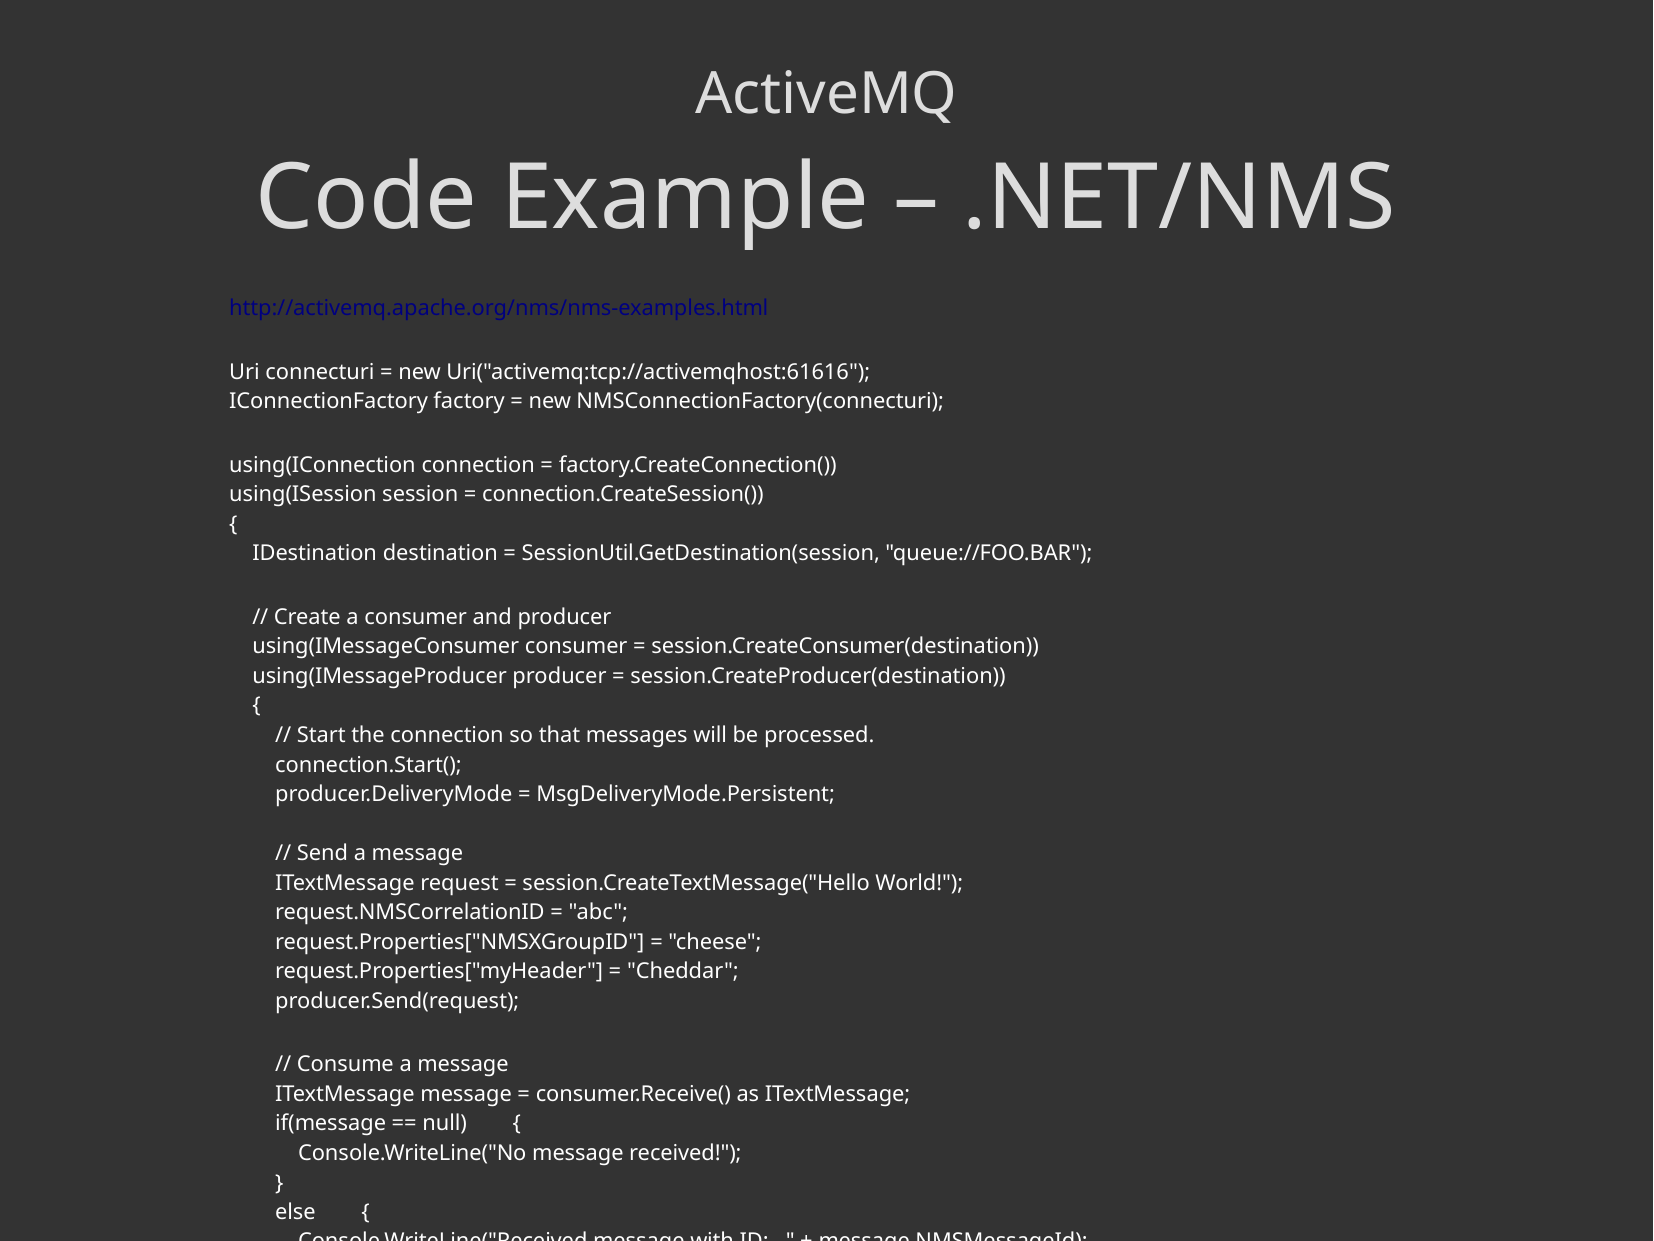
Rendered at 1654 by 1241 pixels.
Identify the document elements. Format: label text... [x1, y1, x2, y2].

text_box http://activemq.apache.org/nms/nms-examples.html Uri connecturi = new Uri("activemq:tcp://activemqhost:61616"); IConnectionFactory factory = new NMSConnectionFactory(connecturi); using(IConnection connection = factory.CreateConnection()) using(ISession session = connection.CreateSession()) { IDestination destination = SessionUtil.GetDestination(session, "queue://FOO.BAR"); // Create a consumer and producer using(IMessageConsumer consumer = session.CreateConsumer(destination)) using(IMessageProducer producer = session.CreateProducer(destination)) { // Start the connection so that messages will be processed. connection.Start(); producer.DeliveryMode = MsgDeliveryMode.Persistent; // Send a message ITextMessage request = session.CreateTextMessage("Hello World!"); request.NMSCorrelationID = "abc"; request.Properties["NMSXGroupID"] = "cheese"; request.Properties["myHeader"] = "Cheddar"; producer.Send(request); // Consume a message ITextMessage message = consumer.Receive() as ITextMessage; if(message == null) { Console.WriteLine("No message received!"); } else { Console.WriteLine("Received message with ID: " + message.NMSMessageId); Console.WriteLine("Received message with text: " + message.Text); } } } [214, 285, 1505, 1205]
title ActiveMQ Code Example – .NET/NMS [82, 49, 1571, 257]
